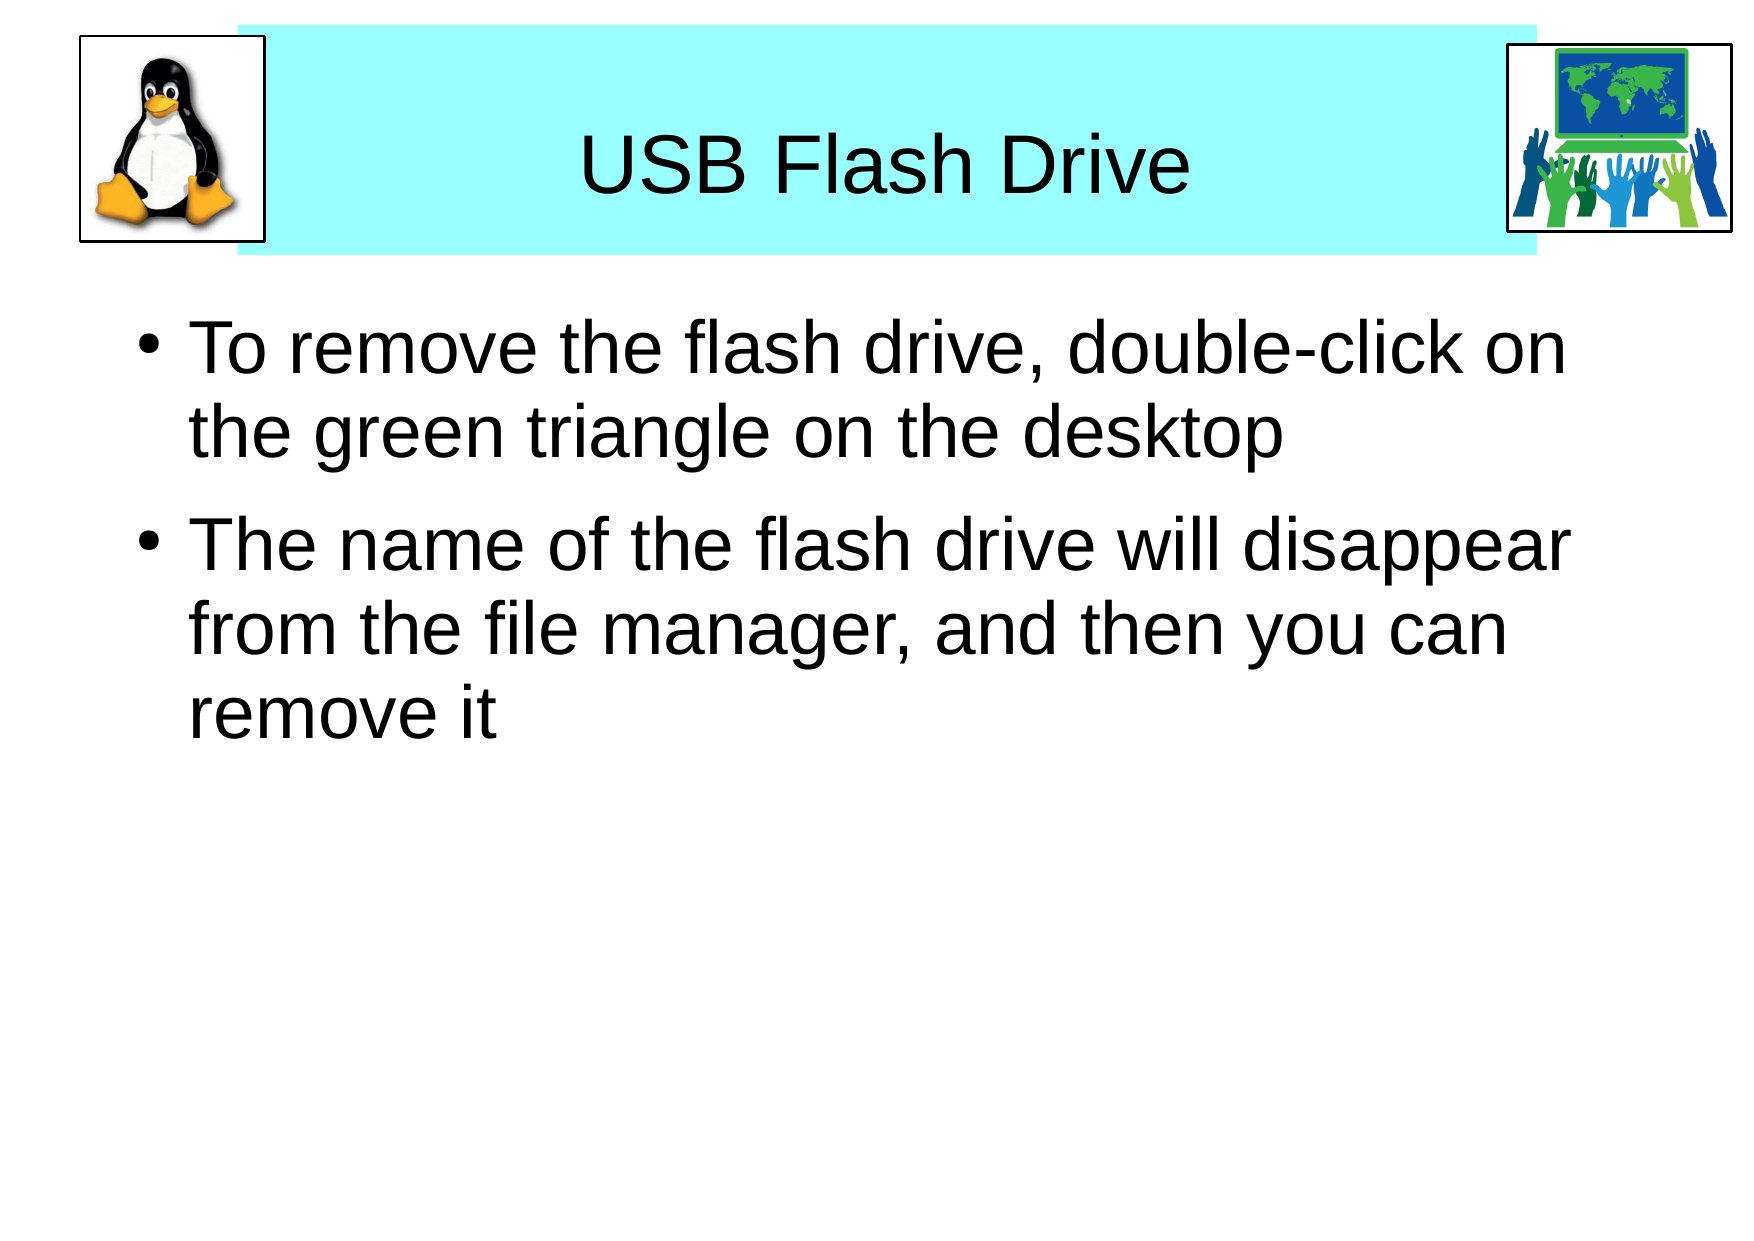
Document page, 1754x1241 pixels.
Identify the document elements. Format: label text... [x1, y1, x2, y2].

picture [81, 37, 263, 240]
title USB Flash Drive [263, 93, 1624, 238]
picture [1509, 46, 1730, 230]
list To remove the flash drive, double-click on the green triangle on the desktop The name of the flash drive will disappear from the file manager, and then you can remove it [117, 306, 1610, 1167]
